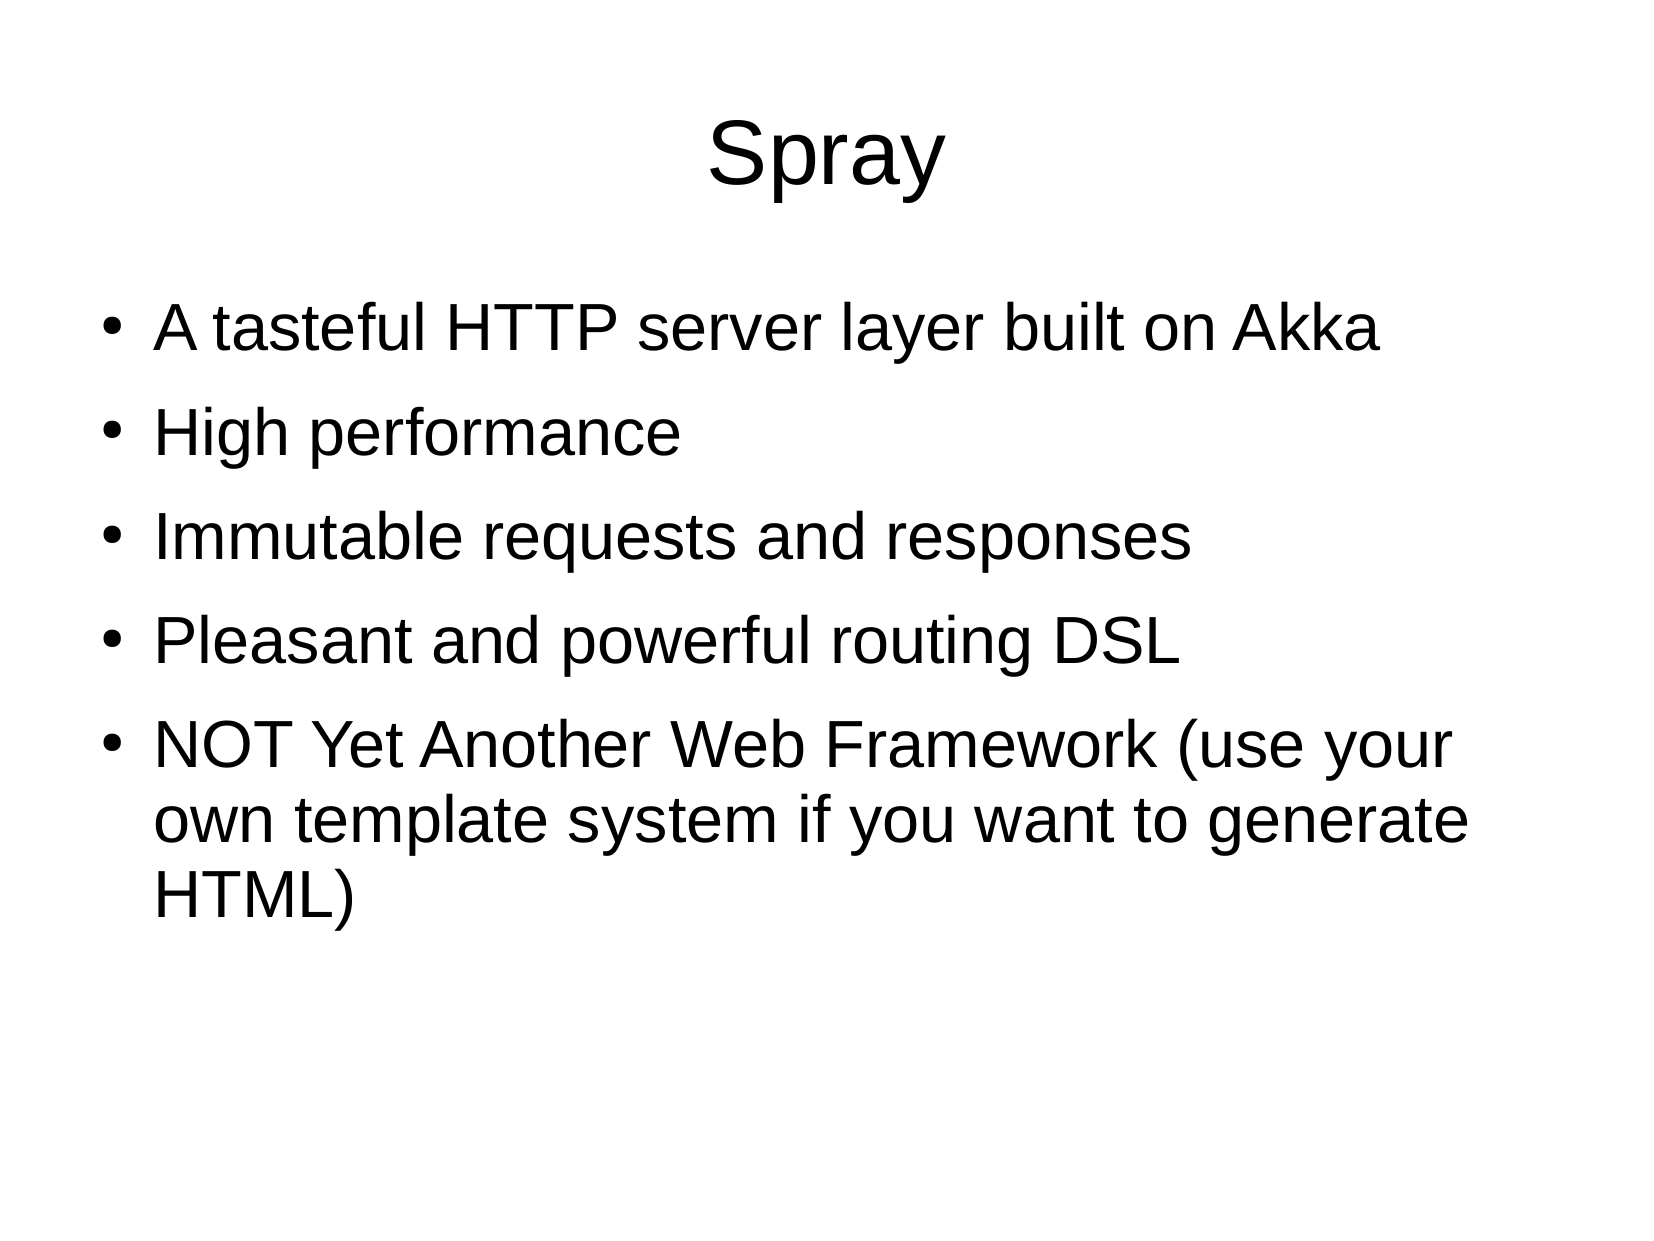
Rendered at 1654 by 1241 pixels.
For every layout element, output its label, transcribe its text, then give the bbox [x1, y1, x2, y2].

list A tasteful HTTP server layer built on Akka High performance Immutable requests and responses Pleasant and powerful routing DSL NOT Yet Another Web Framework (use your own template system if you want to generate HTML) [82, 290, 1571, 1010]
title Spray [82, 49, 1571, 257]
